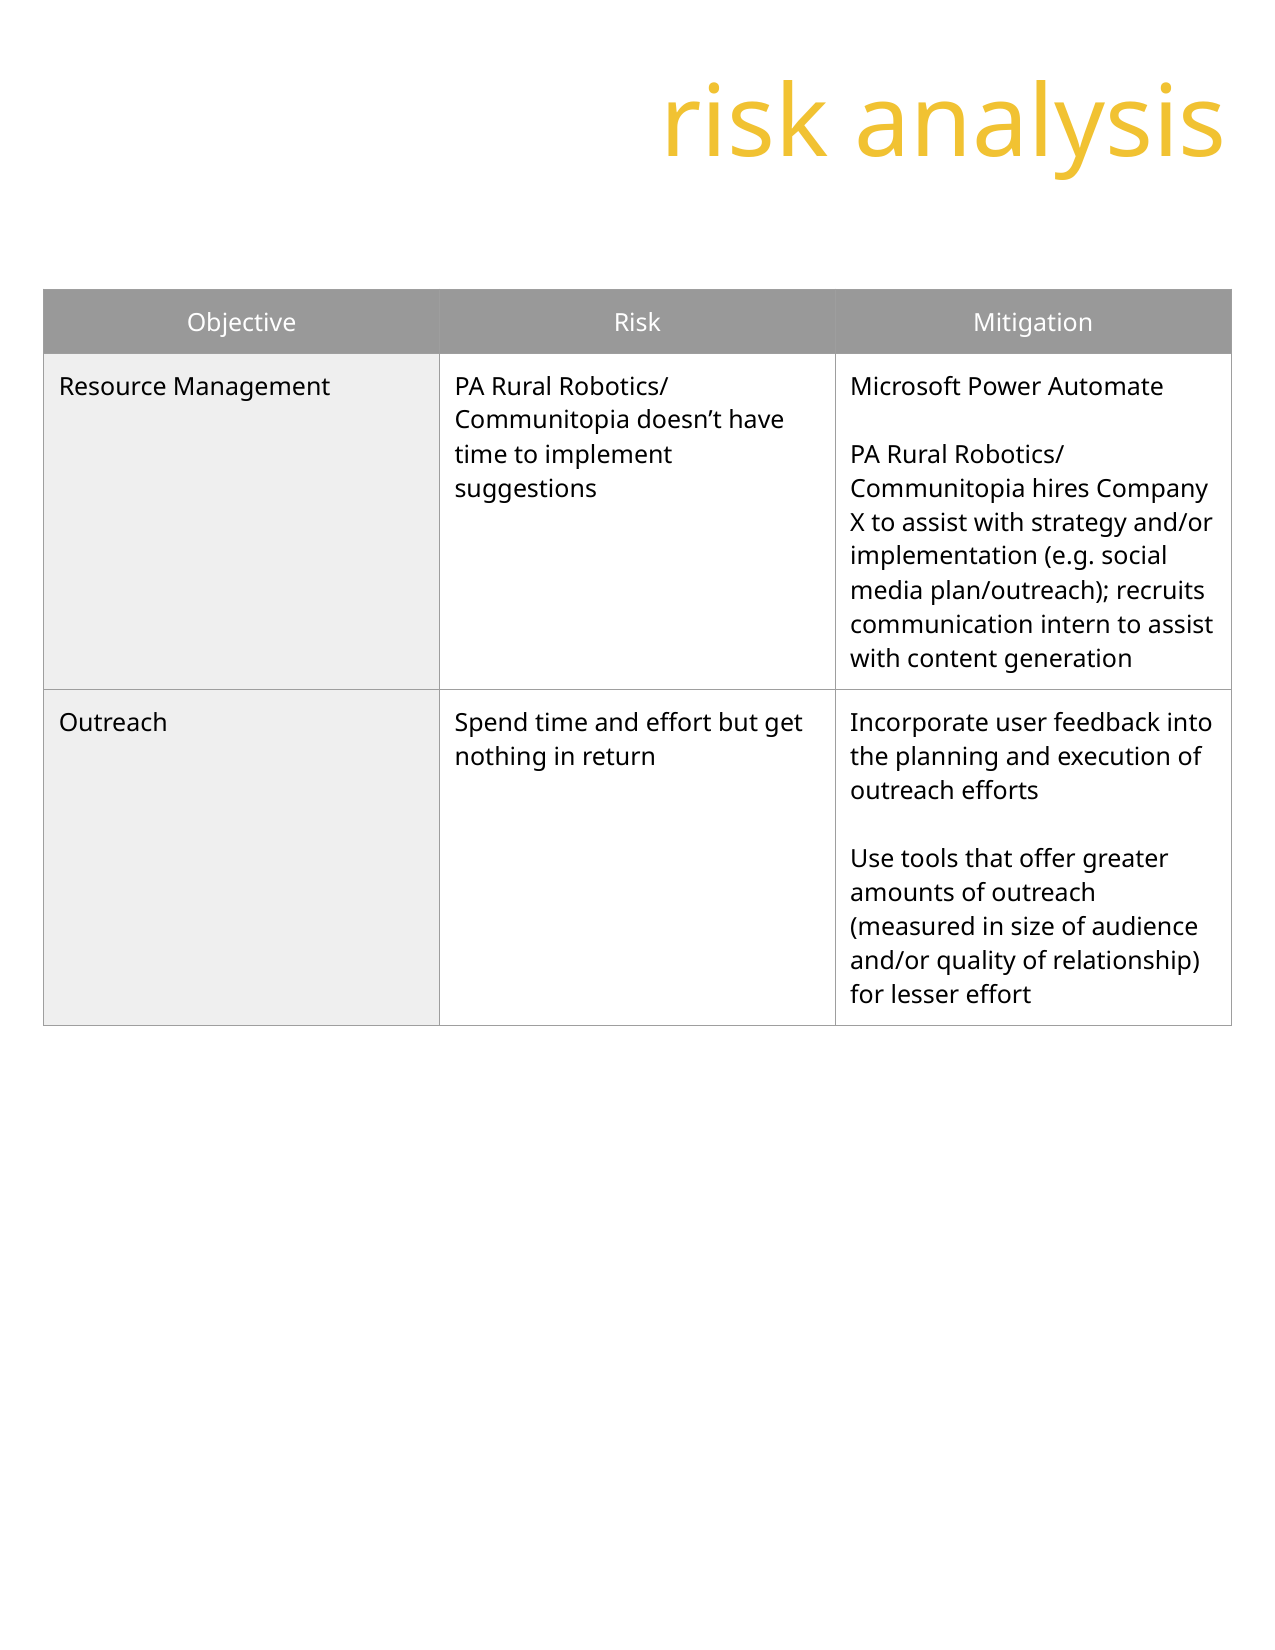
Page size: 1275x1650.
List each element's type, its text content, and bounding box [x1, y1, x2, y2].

table_header Risk [440, 290, 835, 353]
subtitle risk analysis [54, 23, 1243, 190]
table_cell Resource Management [44, 354, 439, 689]
table_cell PA Rural Robotics/ Communitopia doesn’t have time to implement suggestions [440, 354, 835, 689]
table_cell Outreach [44, 690, 439, 1025]
table_header Mitigation [836, 290, 1231, 353]
table_cell Incorporate user feedback into the planning and execution of outreach efforts Use tools that offer greater amounts of outreach (measured in size of audience and/or quality of relationship) for lesser effort [836, 690, 1231, 1025]
table_cell Spend time and effort but get nothing in return [440, 690, 835, 1025]
table_header Objective [44, 290, 439, 353]
table_cell Microsoft Power Automate PA Rural Robotics/ Communitopia hires Company X to assist with strategy and/or implementation (e.g. social media plan/outreach); recruits communication intern to assist with content generation [836, 354, 1231, 689]
